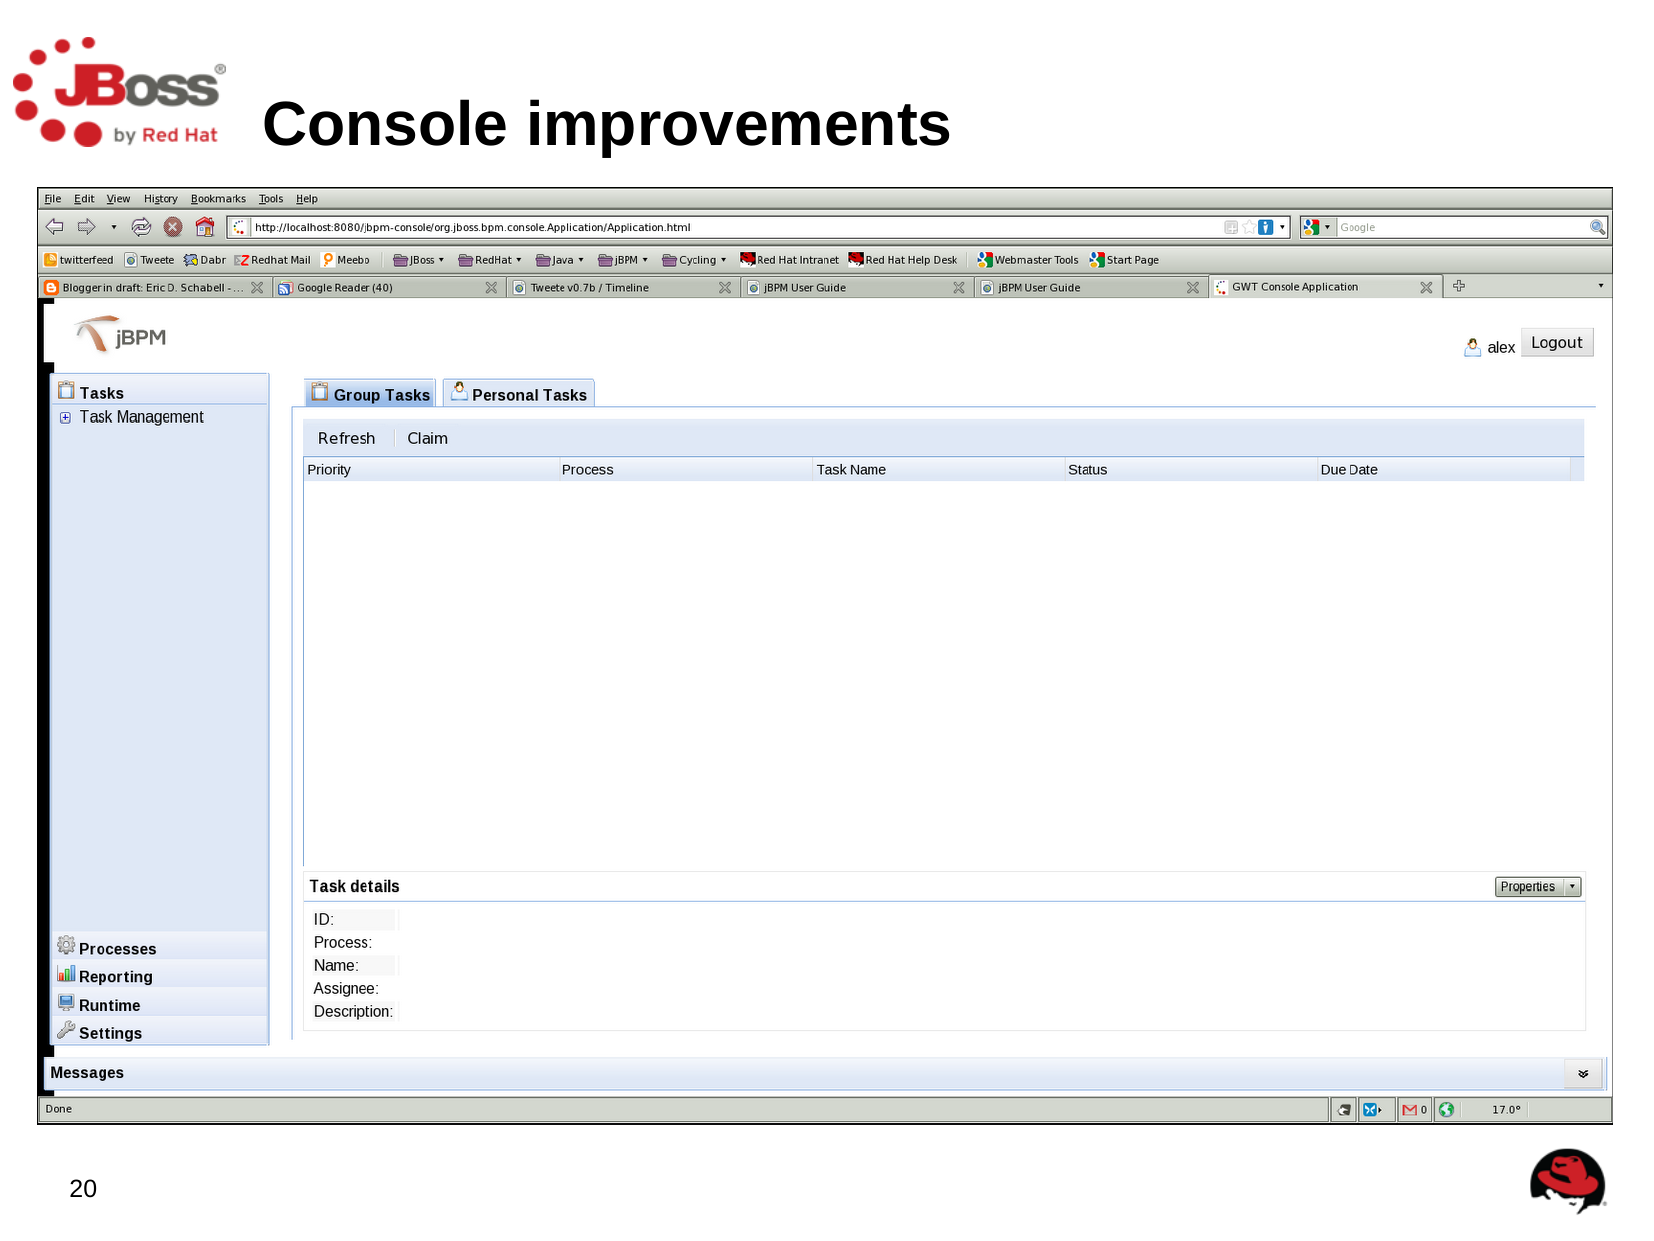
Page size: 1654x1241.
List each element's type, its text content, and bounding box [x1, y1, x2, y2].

title Console improvements [262, 37, 1646, 211]
picture [13, 37, 226, 147]
picture [1529, 1146, 1613, 1224]
picture [37, 187, 1613, 1126]
